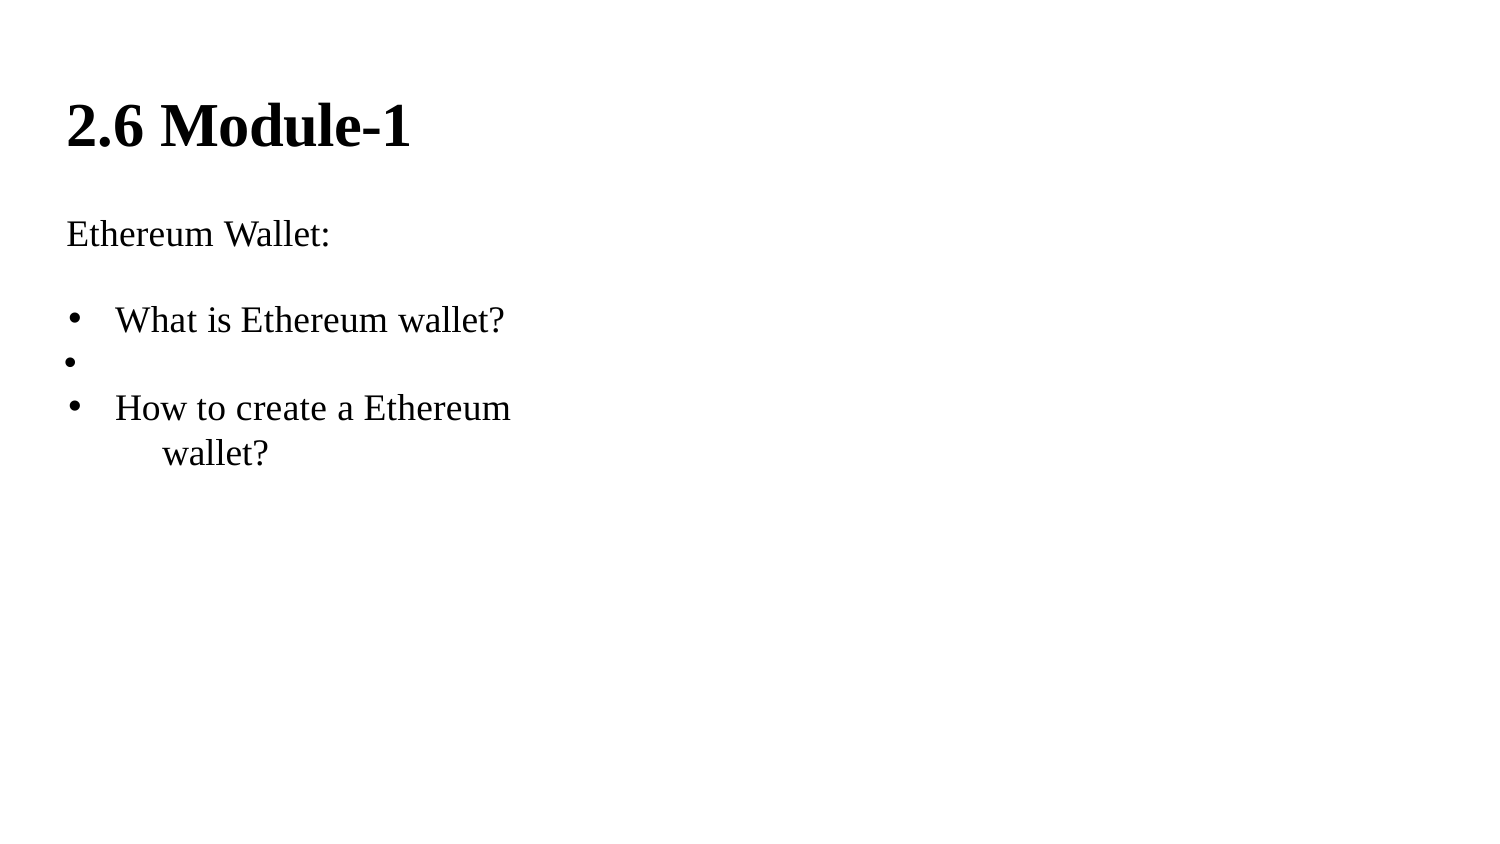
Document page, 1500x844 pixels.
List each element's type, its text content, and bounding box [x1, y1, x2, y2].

title 2.6 Module-1 [64, 81, 416, 162]
text_box Ethereum Wallet: What is Ethereum wallet? How to create a Ethereum wallet? [64, 207, 624, 427]
